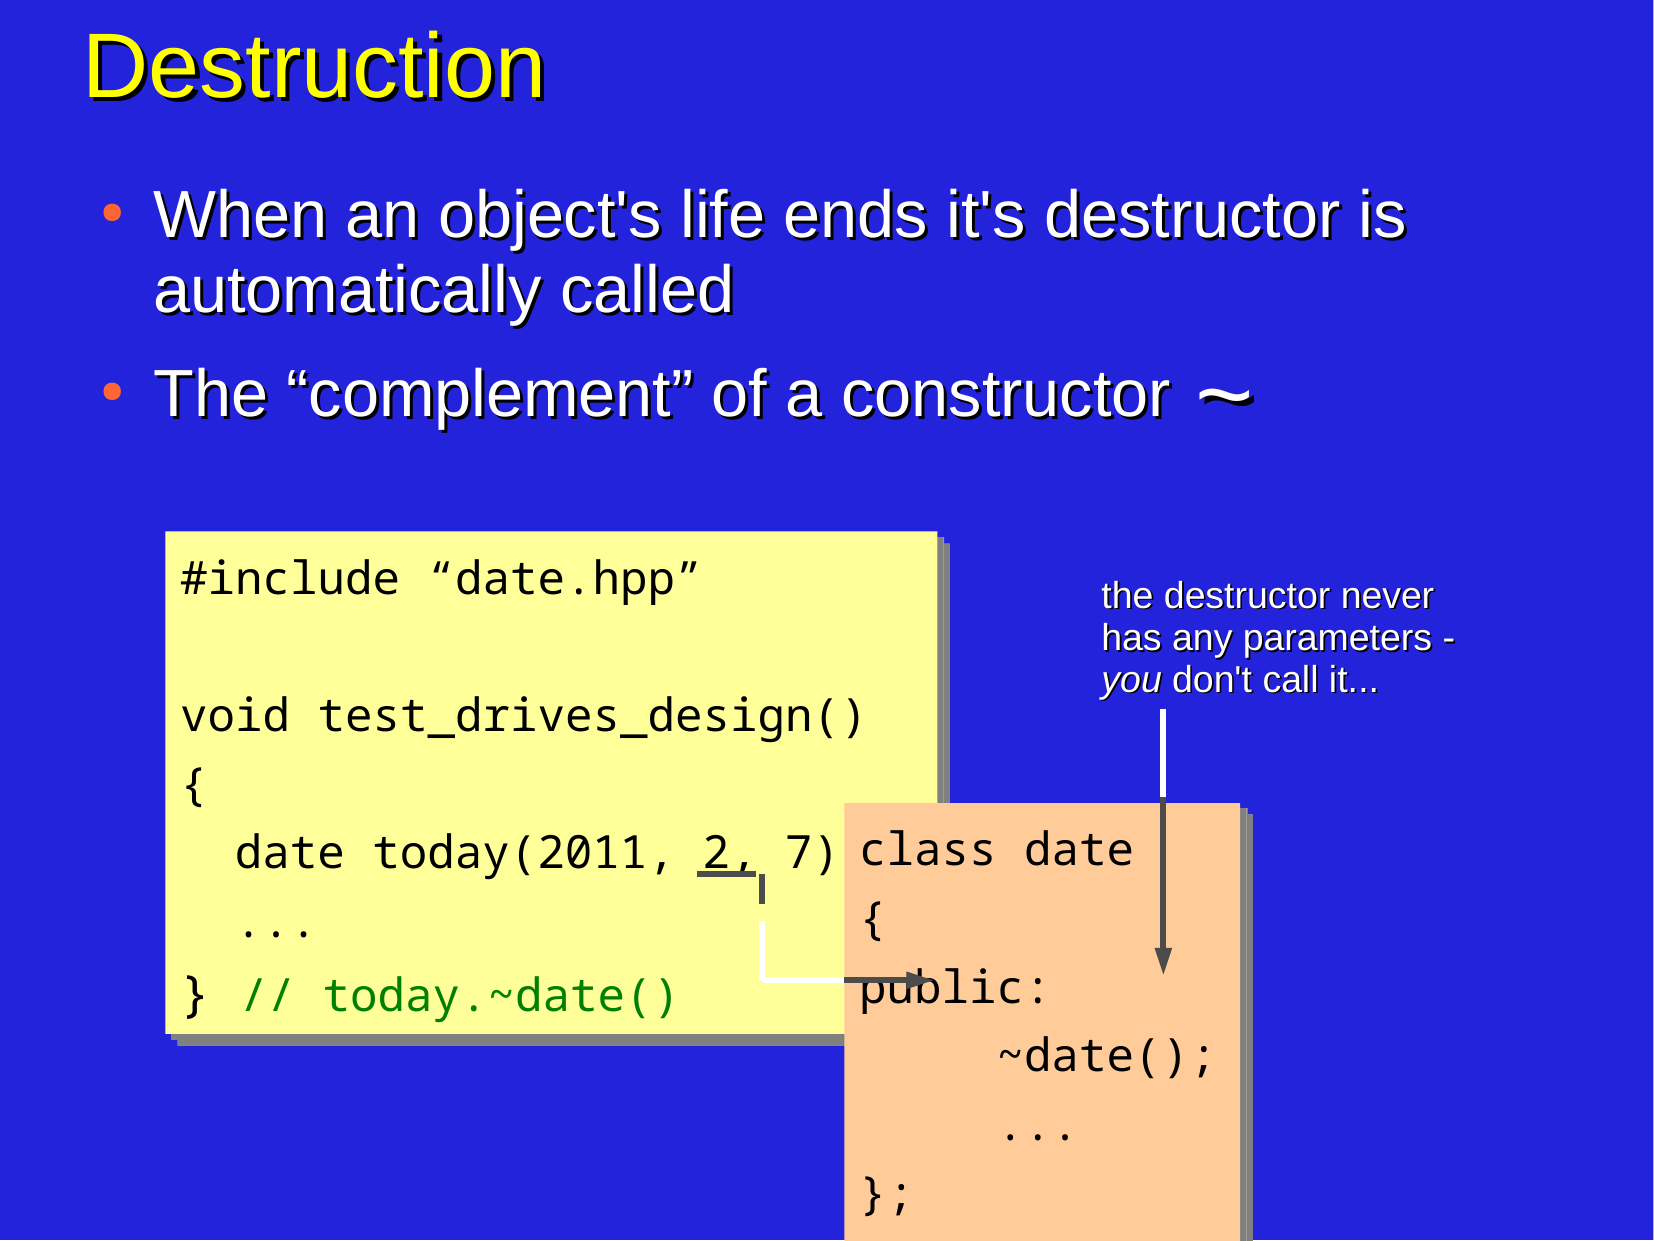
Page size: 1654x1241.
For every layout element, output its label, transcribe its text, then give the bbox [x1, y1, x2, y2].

text_box #include “date.hpp” void test_drives_design() { date today(2011, 2, 7); ... } // today.~date() [165, 531, 938, 1034]
text_box ~ [1181, 330, 1300, 479]
title Destruction [82, 2, 1571, 130]
list When an object's life ends it's destructor is automatically called The “complement” of a constructor [82, 177, 1571, 1182]
text_box class date { public: ~date(); ... }; ... [844, 803, 1241, 1241]
text_box the destructor never has any parameters - you don't call it... [1086, 566, 1509, 715]
